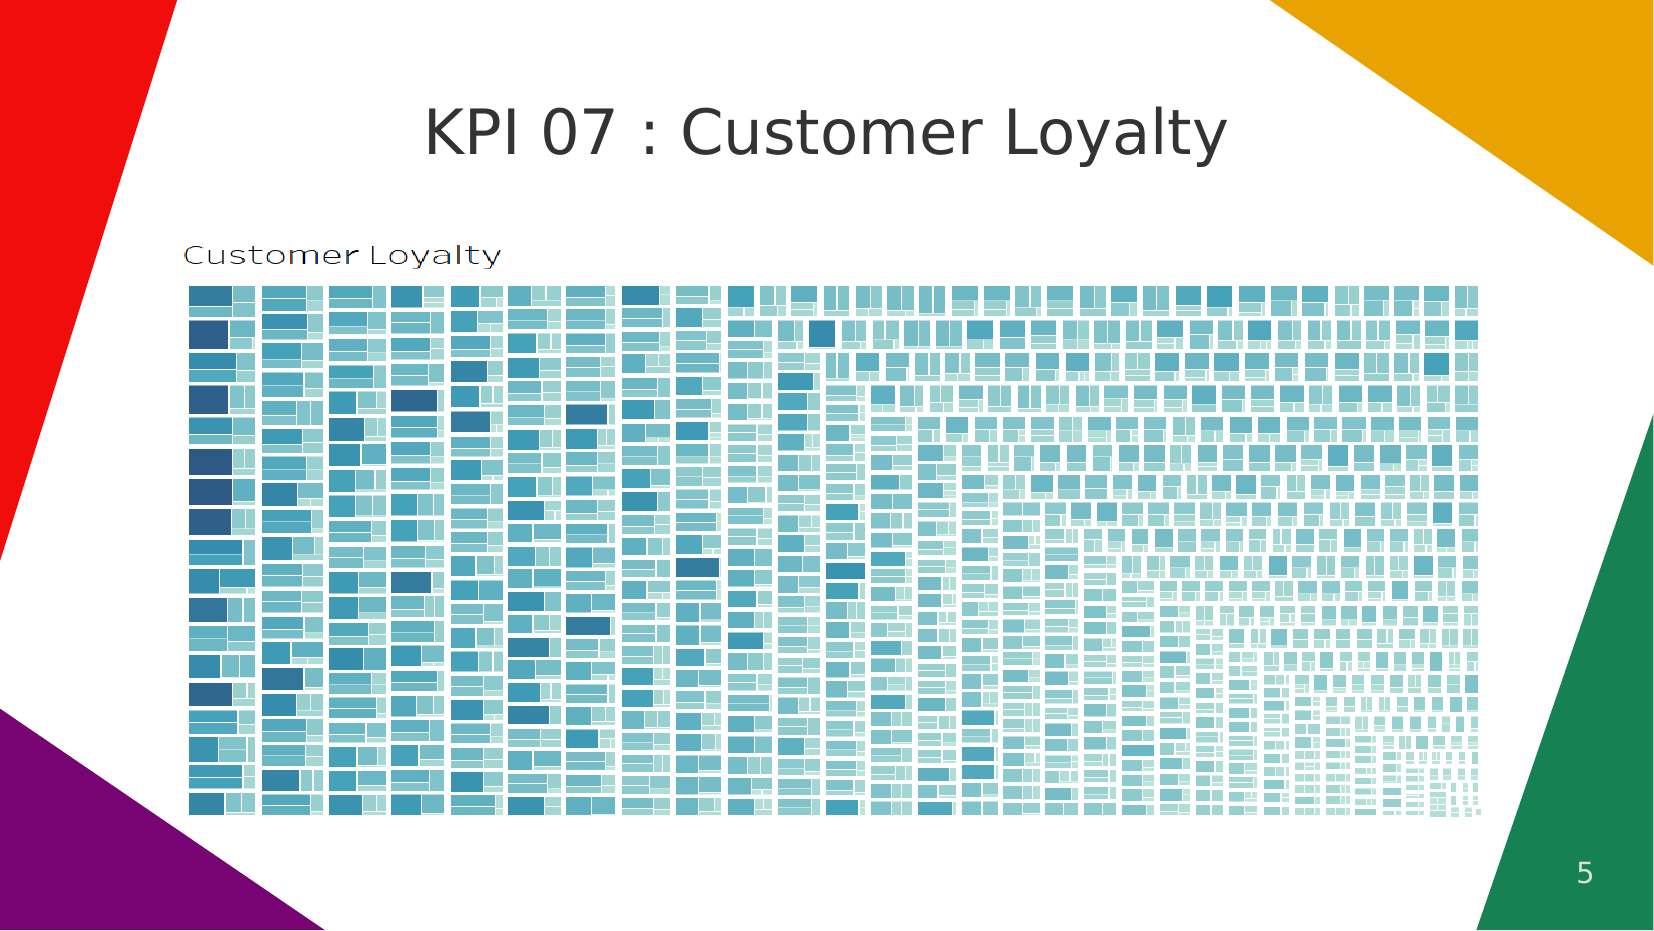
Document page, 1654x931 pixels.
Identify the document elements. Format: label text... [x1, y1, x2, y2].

title KPI 07 : Customer Loyalty [118, 59, 1536, 207]
picture [177, 236, 1506, 827]
